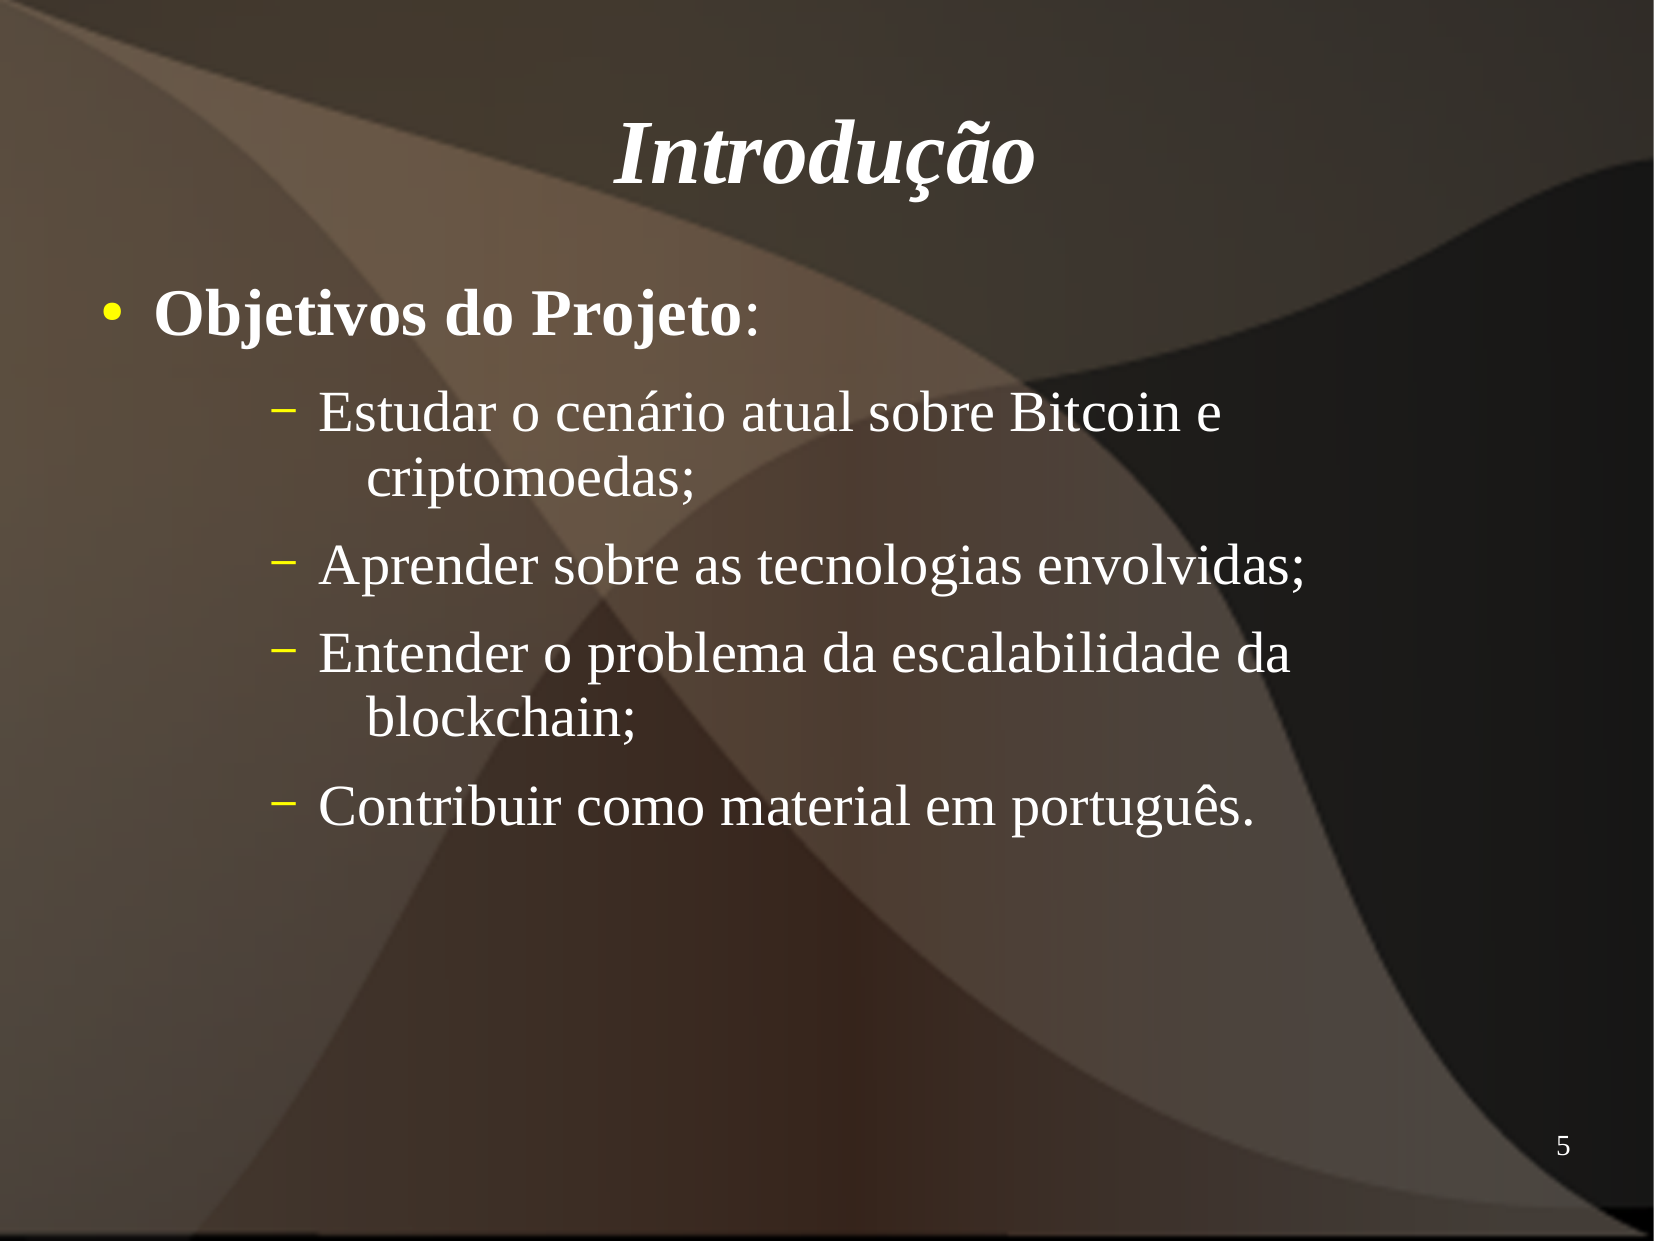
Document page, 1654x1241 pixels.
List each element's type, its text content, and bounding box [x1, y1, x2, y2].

list Objetivos do Projeto: Estudar o cenário atual sobre Bitcoin e criptomoedas; Aprender sobre as tecnologias envolvidas; Entender o problema da escalabilidade da blockchain; Contribuir como material em português. [82, 275, 1560, 981]
title Introdução [82, 49, 1571, 257]
picture [0, 0, 1654, 1241]
